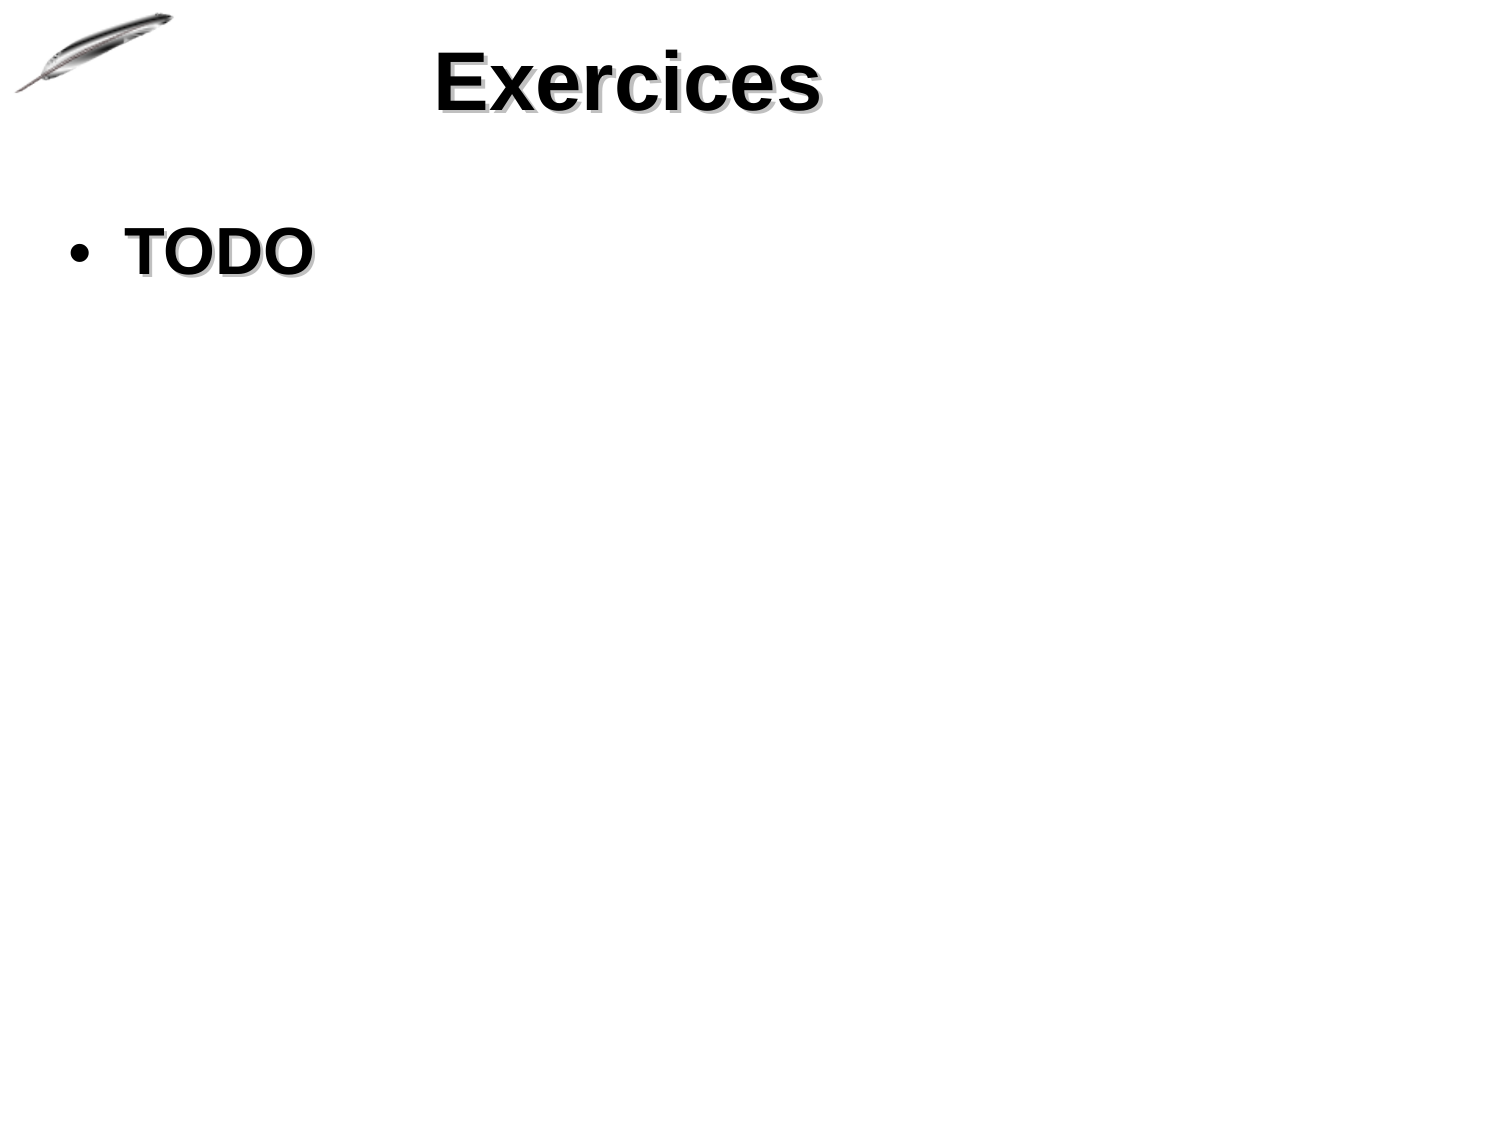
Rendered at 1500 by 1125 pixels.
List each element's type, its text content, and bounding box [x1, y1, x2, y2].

title Exercices [419, 11, 1459, 161]
list TODO [53, 208, 1447, 1083]
picture [11, 11, 179, 95]
